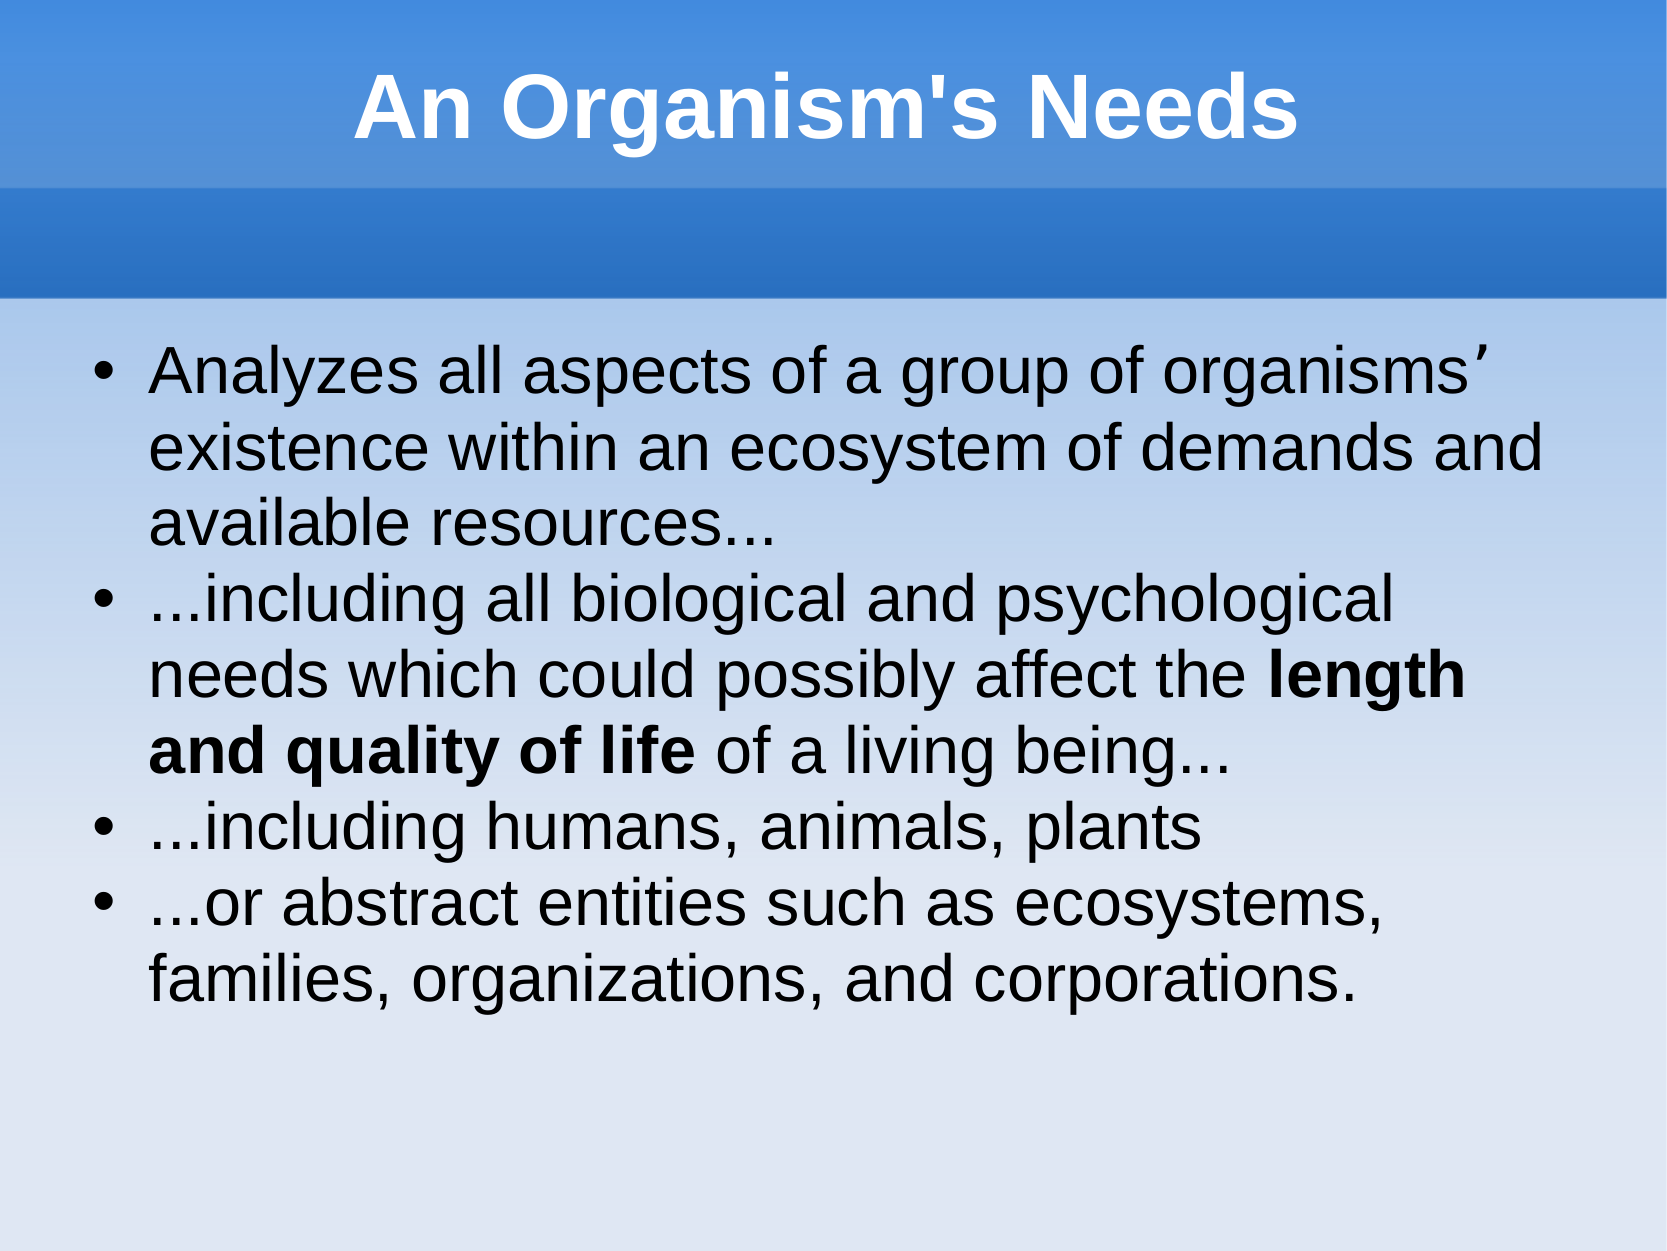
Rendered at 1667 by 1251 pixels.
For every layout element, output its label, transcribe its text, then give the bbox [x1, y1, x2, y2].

title An Organism's Needs [67, 6, 1587, 209]
picture [0, 0, 1667, 1251]
subtitle Analyzes all aspects of a group of organisms’ existence within an ecosystem of demands and available resources... ...including all biological and psychological needs which could possibly affect the length and quality of life of a living being... ...including humans, animals, plants ...or abstract entities such as ecosystems, families, organizations, and corporations. [73, 333, 1593, 1154]
